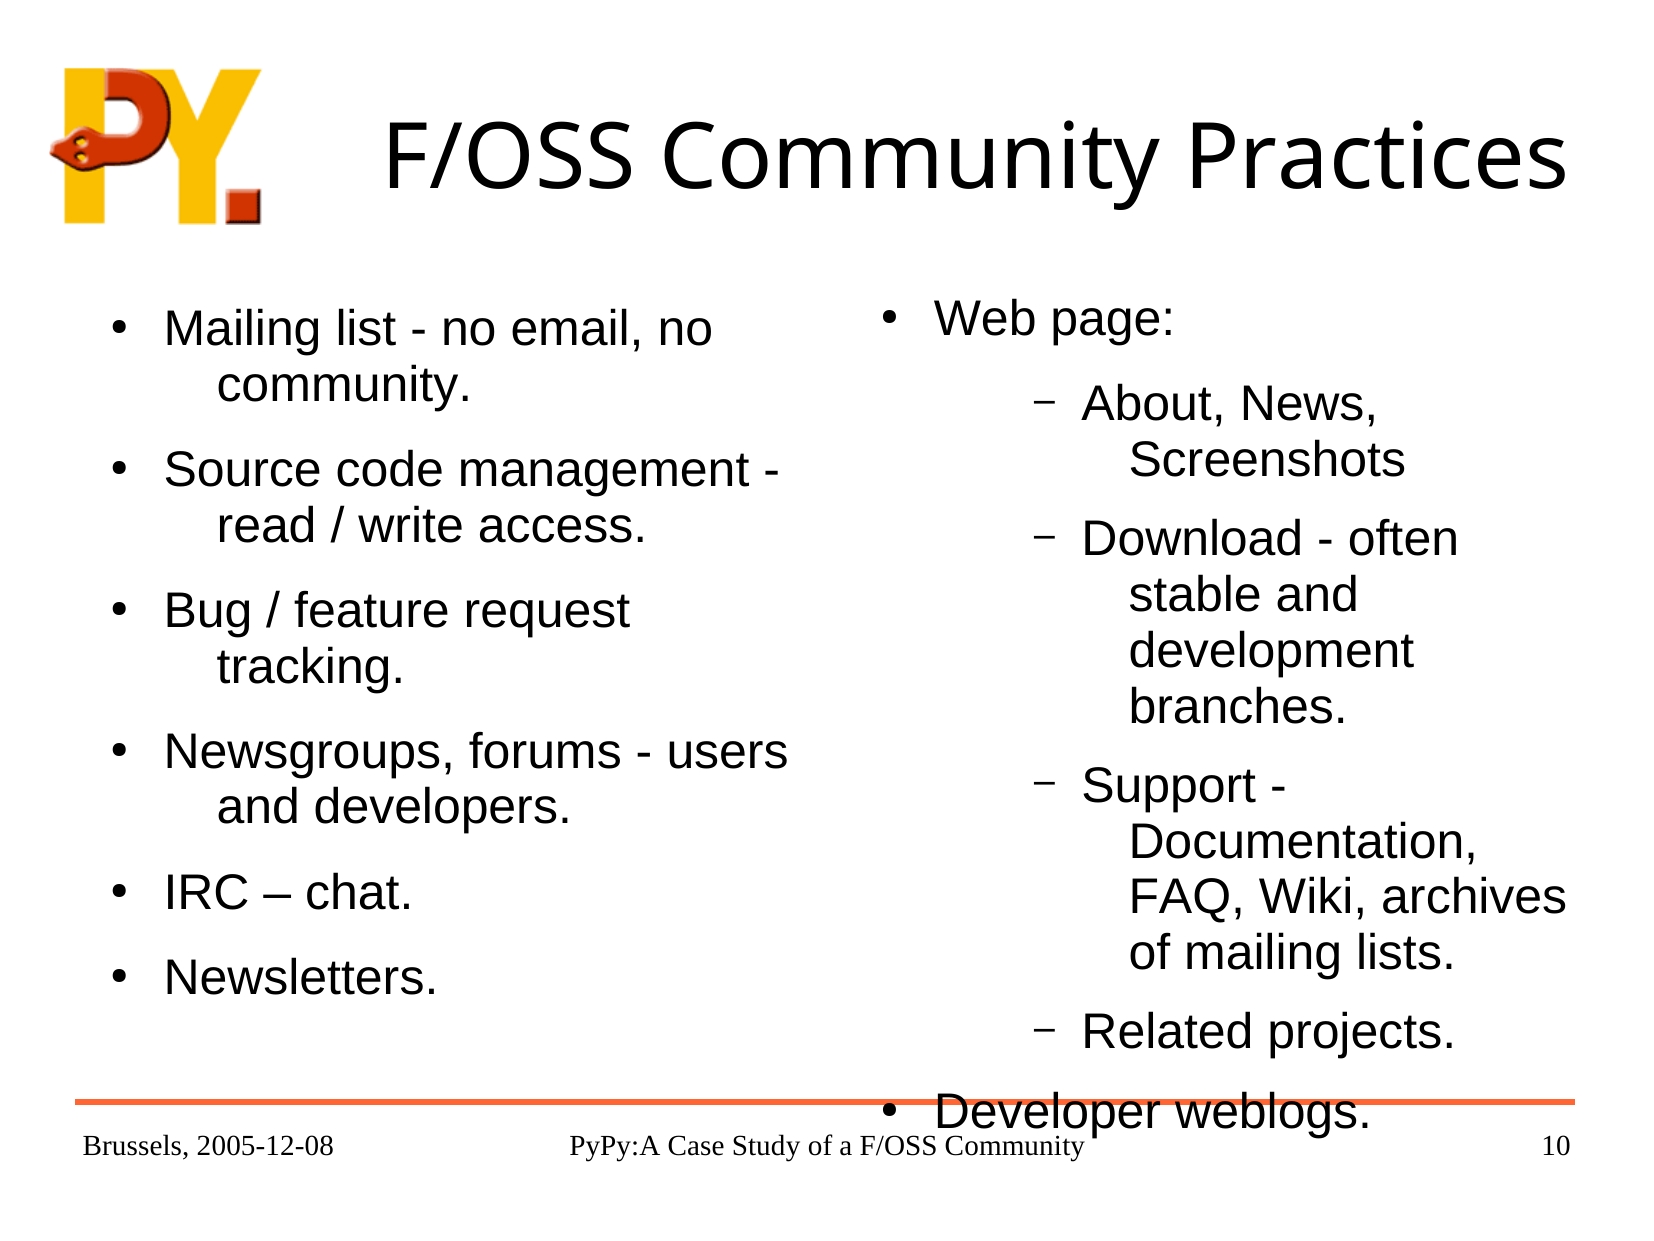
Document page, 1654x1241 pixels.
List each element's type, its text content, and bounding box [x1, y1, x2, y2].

title F/OSS Community Practices [337, 49, 1571, 257]
list Web page: About, News, Screenshots Download - often stable and development branches. Support - Documentation, FAQ, Wiki, archives of mailing lists. Related projects. Developer weblogs. [845, 290, 1572, 1094]
picture [49, 67, 263, 225]
list Mailing list - no email, no community. Source code management - read / write access. Bug / feature request tracking. Newsgroups, forums - users and developers. IRC – chat. Newsletters. [75, 300, 802, 1119]
